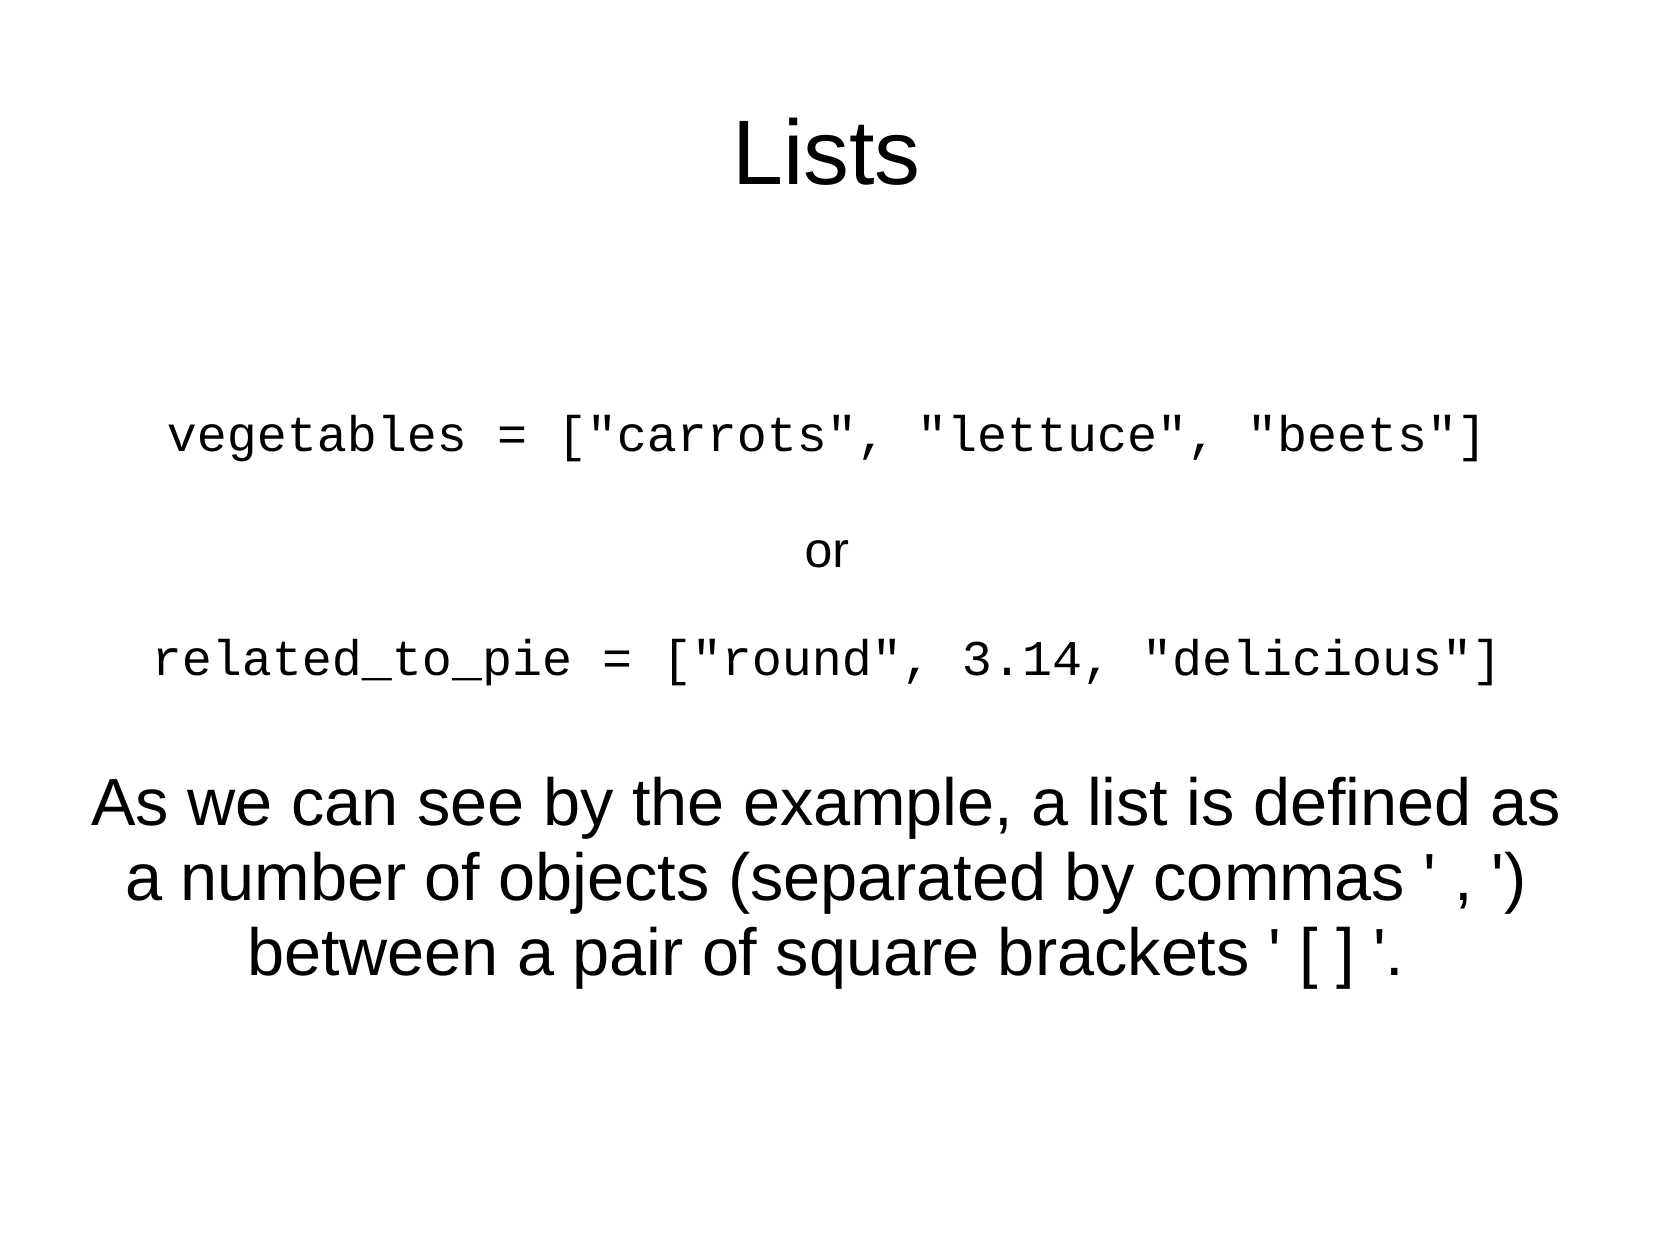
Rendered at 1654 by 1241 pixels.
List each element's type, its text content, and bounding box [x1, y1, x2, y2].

title Lists [82, 49, 1571, 257]
subtitle vegetables = ["carrots", "lettuce", "beets"] or related_to_pie = ["round", 3.14, "delicious"] As we can see by the example, a list is defined as a number of objects (separated by commas ' , ') between a pair of square brackets ' [ ] '. [82, 290, 1571, 1109]
